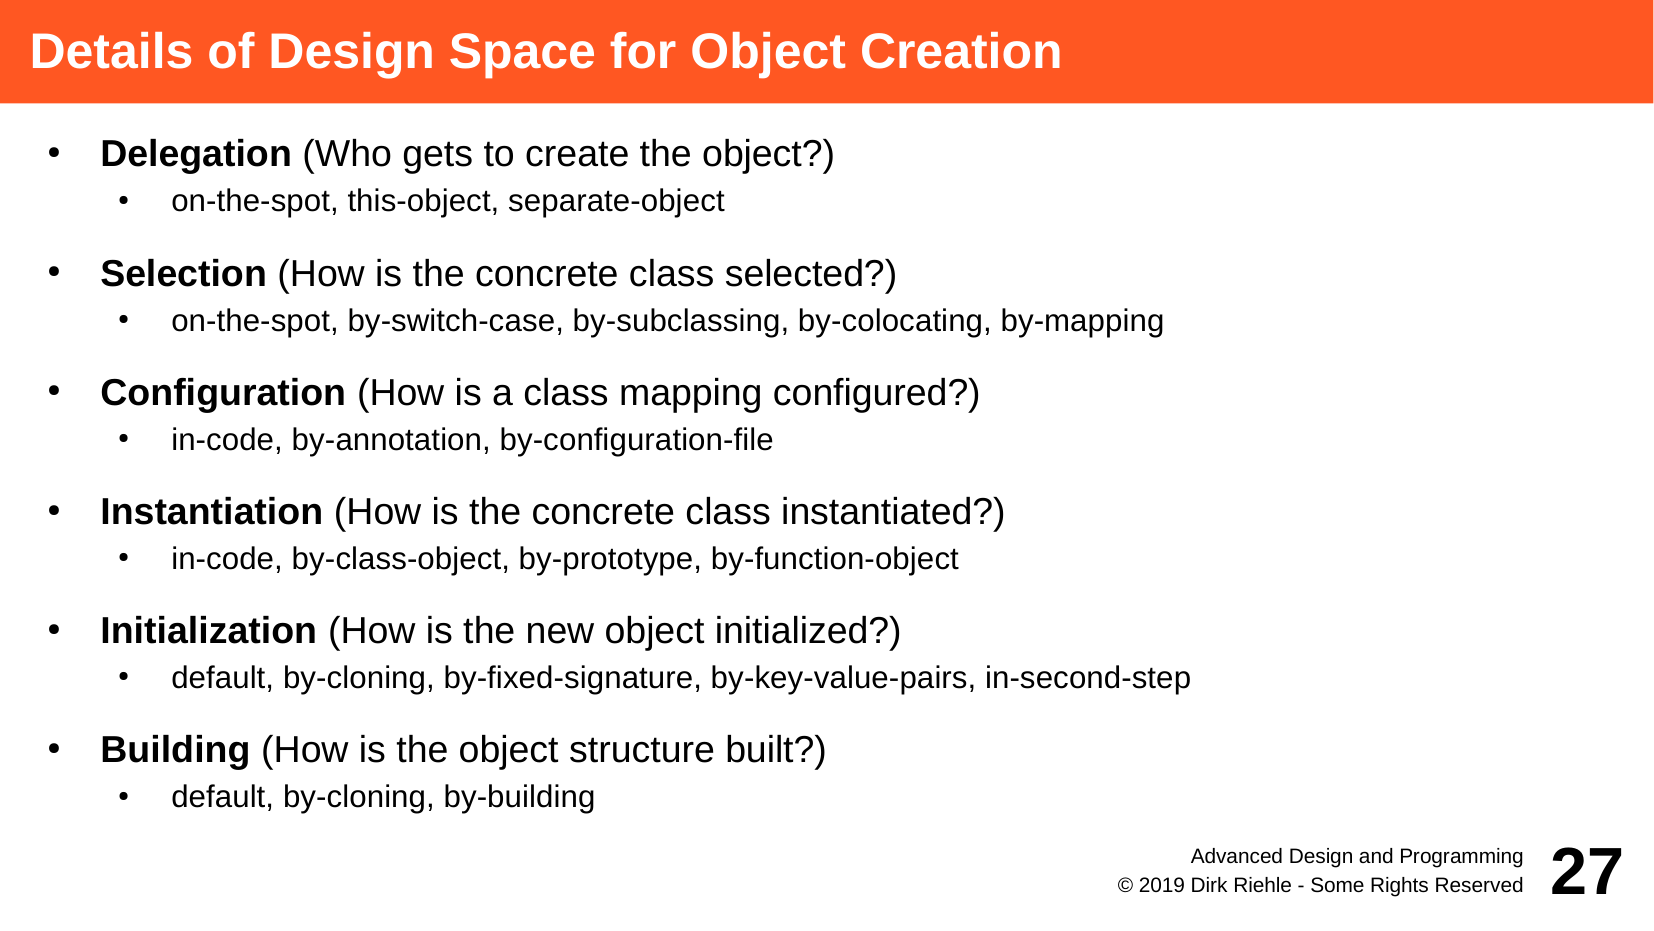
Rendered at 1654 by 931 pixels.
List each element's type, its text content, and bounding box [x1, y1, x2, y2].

title Details of Design Space for Object Creation [0, 0, 1654, 104]
list Delegation (Who gets to create the object?) on-the-spot, this-object, separate-object Selection (How is the concrete class selected?) on-the-spot, by-switch-case, by-subclassing, by-colocating, by-mapping Configuration (How is a class mapping configured?) in-code, by-annotation, by-configuration-file Instantiation (How is the concrete class instantiated?) in-code, by-class-object, by-prototype, by-function-object Initialization (How is the new object initialized?) default, by-cloning, by-fixed-signature, by-key-value-pairs, in-second-step Building (How is the object structure built?) default, by-cloning, by-building [29, 132, 1625, 813]
